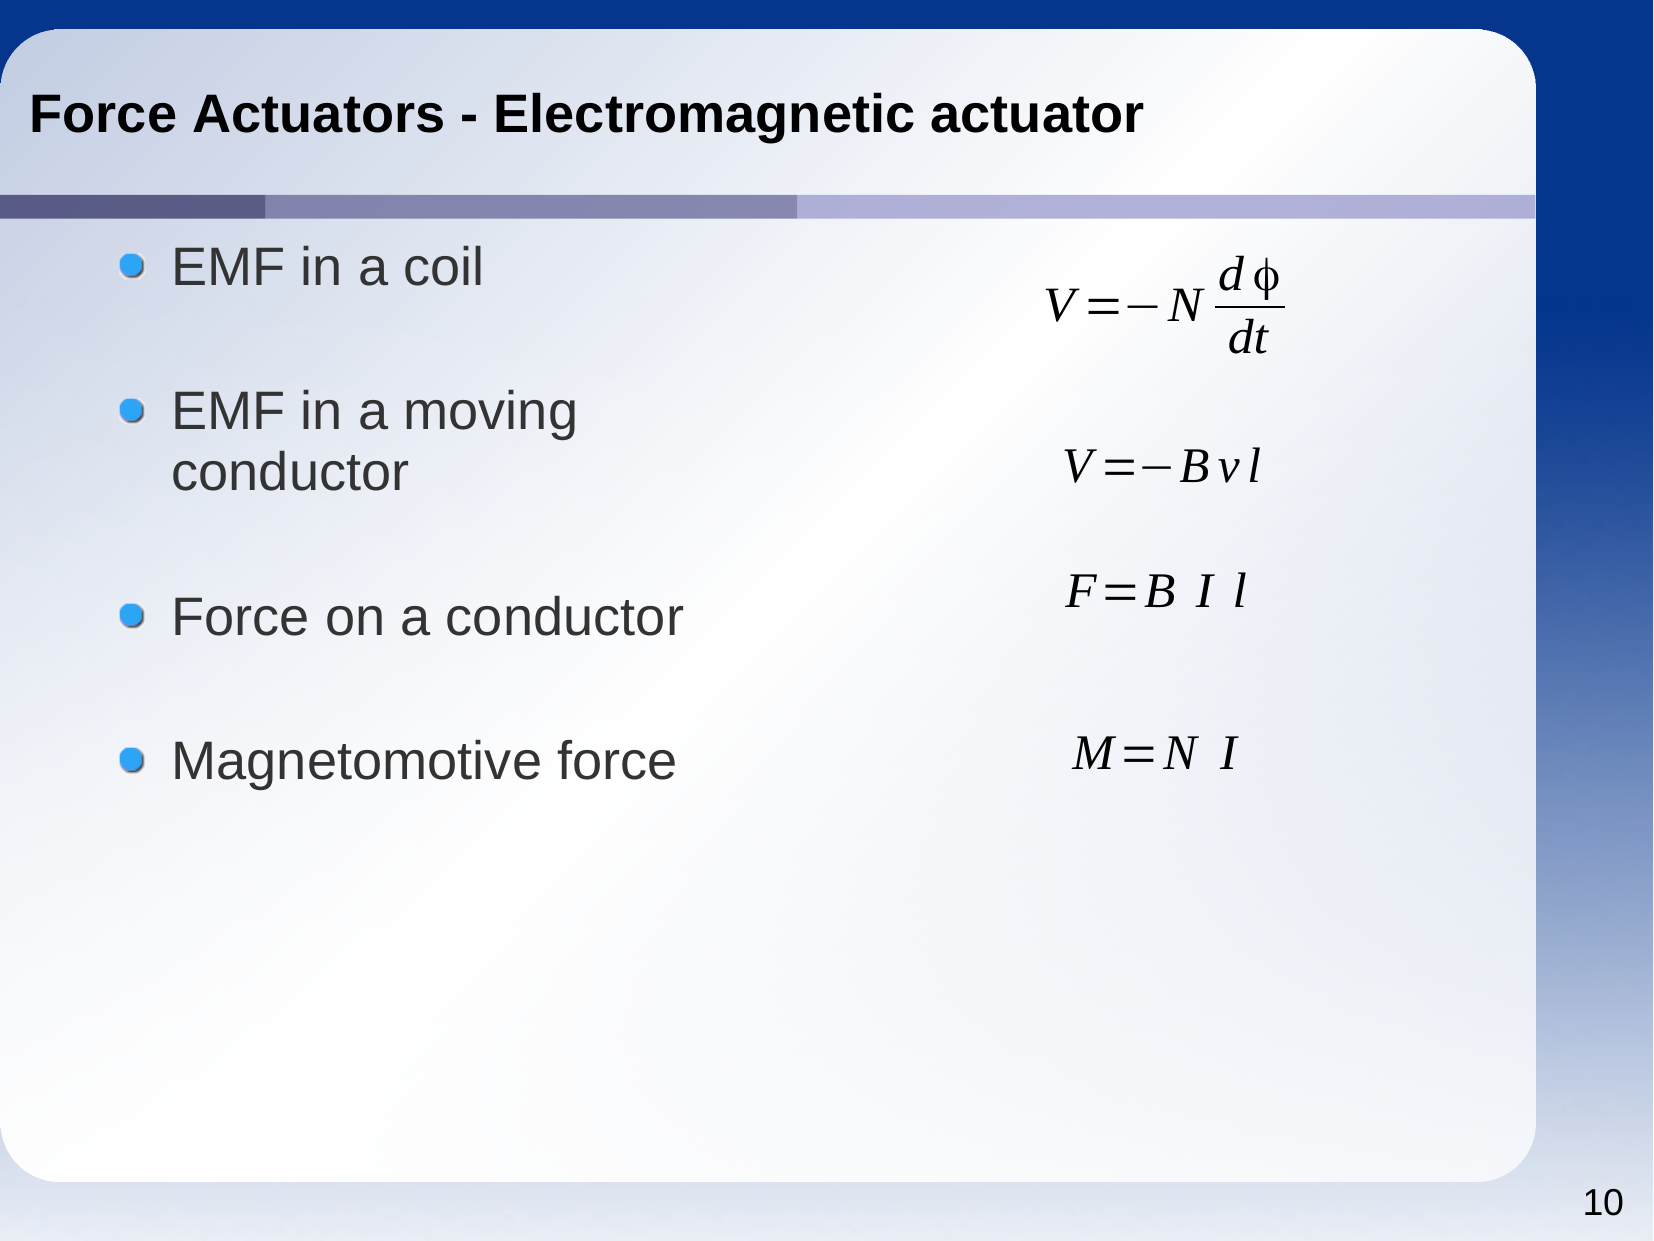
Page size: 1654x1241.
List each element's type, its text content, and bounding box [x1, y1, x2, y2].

title Force Actuators - Electromagnetic actuator [29, 49, 1506, 178]
chart [1036, 246, 1294, 365]
chart [1062, 725, 1247, 781]
chart [1055, 438, 1269, 494]
list EMF in a coil EMF in a moving conductor Force on a conductor Magnetomotive force [29, 236, 750, 1152]
picture [0, 0, 1654, 1241]
chart [1055, 563, 1255, 619]
